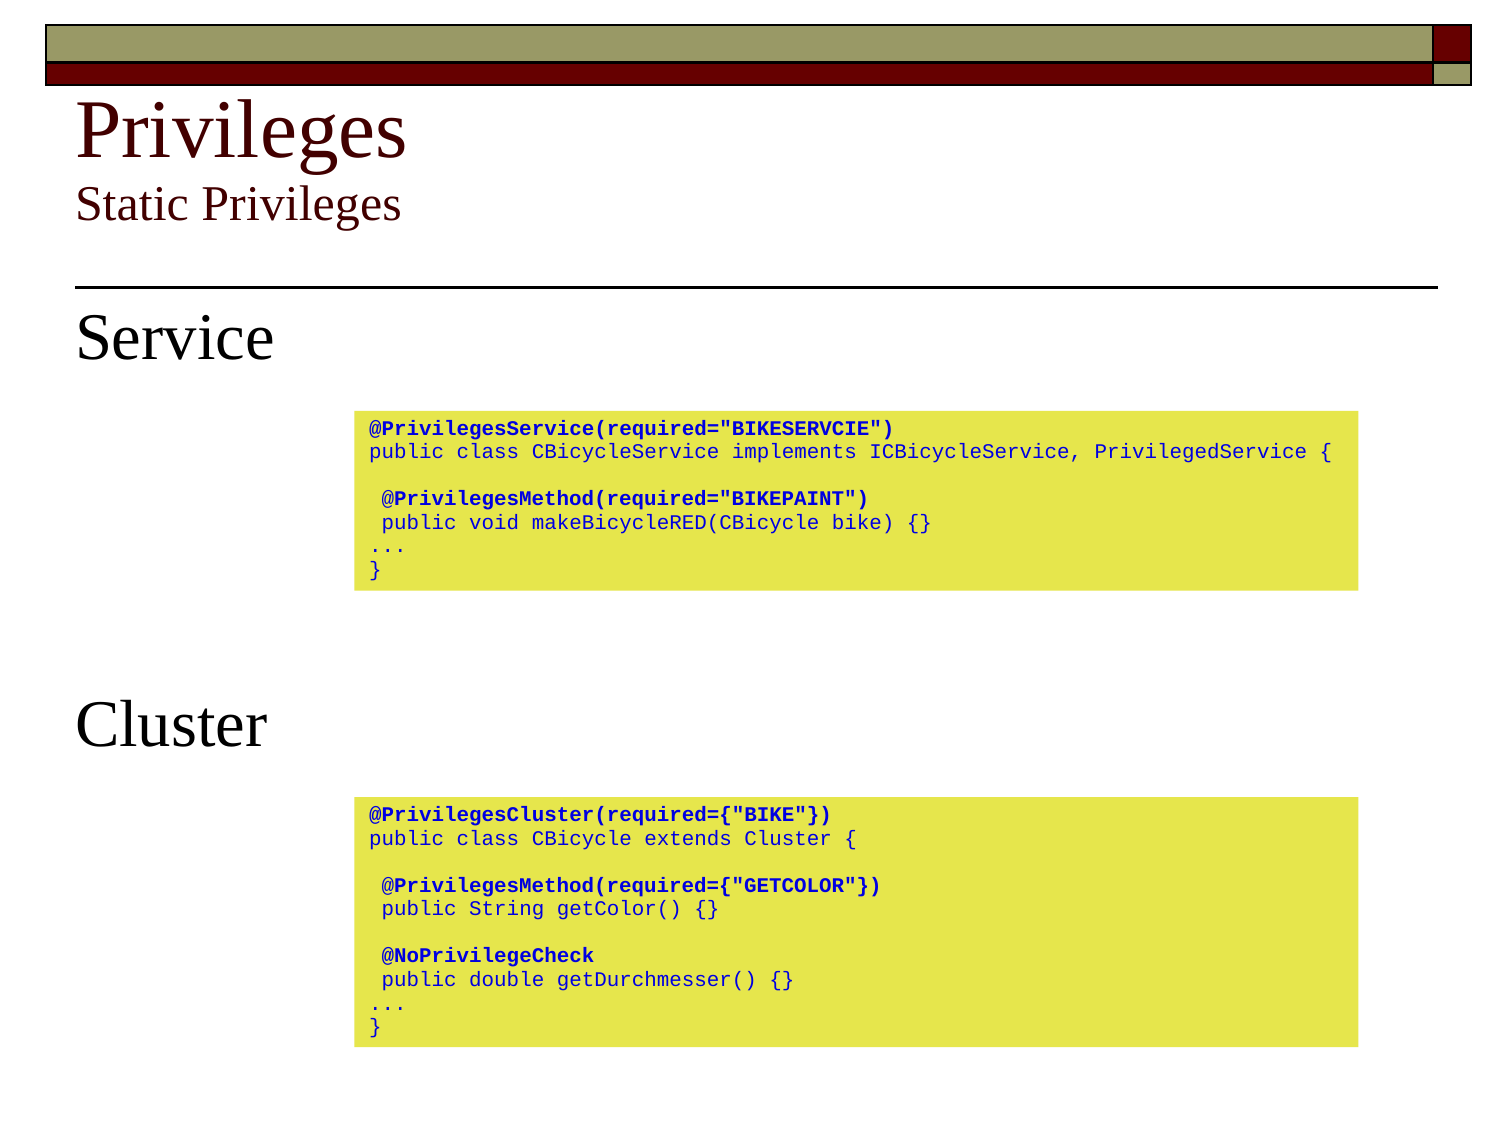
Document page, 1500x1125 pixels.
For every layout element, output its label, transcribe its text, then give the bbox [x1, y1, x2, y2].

text_box @PrivilegesService(required="BIKESERVCIE") public class CBicycleService implements ICBicycleService, PrivilegedService { @PrivilegesMethod(required="BIKEPAINT") public void makeBicycleRED(CBicycle bike) {} ... } [354, 410, 1359, 591]
text_box @PrivilegesCluster(required={"BIKE"}) public class CBicycle extends Cluster { @PrivilegesMethod(required={"GETCOLOR"}) public String getColor() {} @NoPrivilegeCheck public double getDurchmesser() {} ... } [354, 797, 1359, 1036]
list Service Cluster [75, 299, 1426, 1006]
title Privileges Static Privileges [75, 39, 1426, 276]
